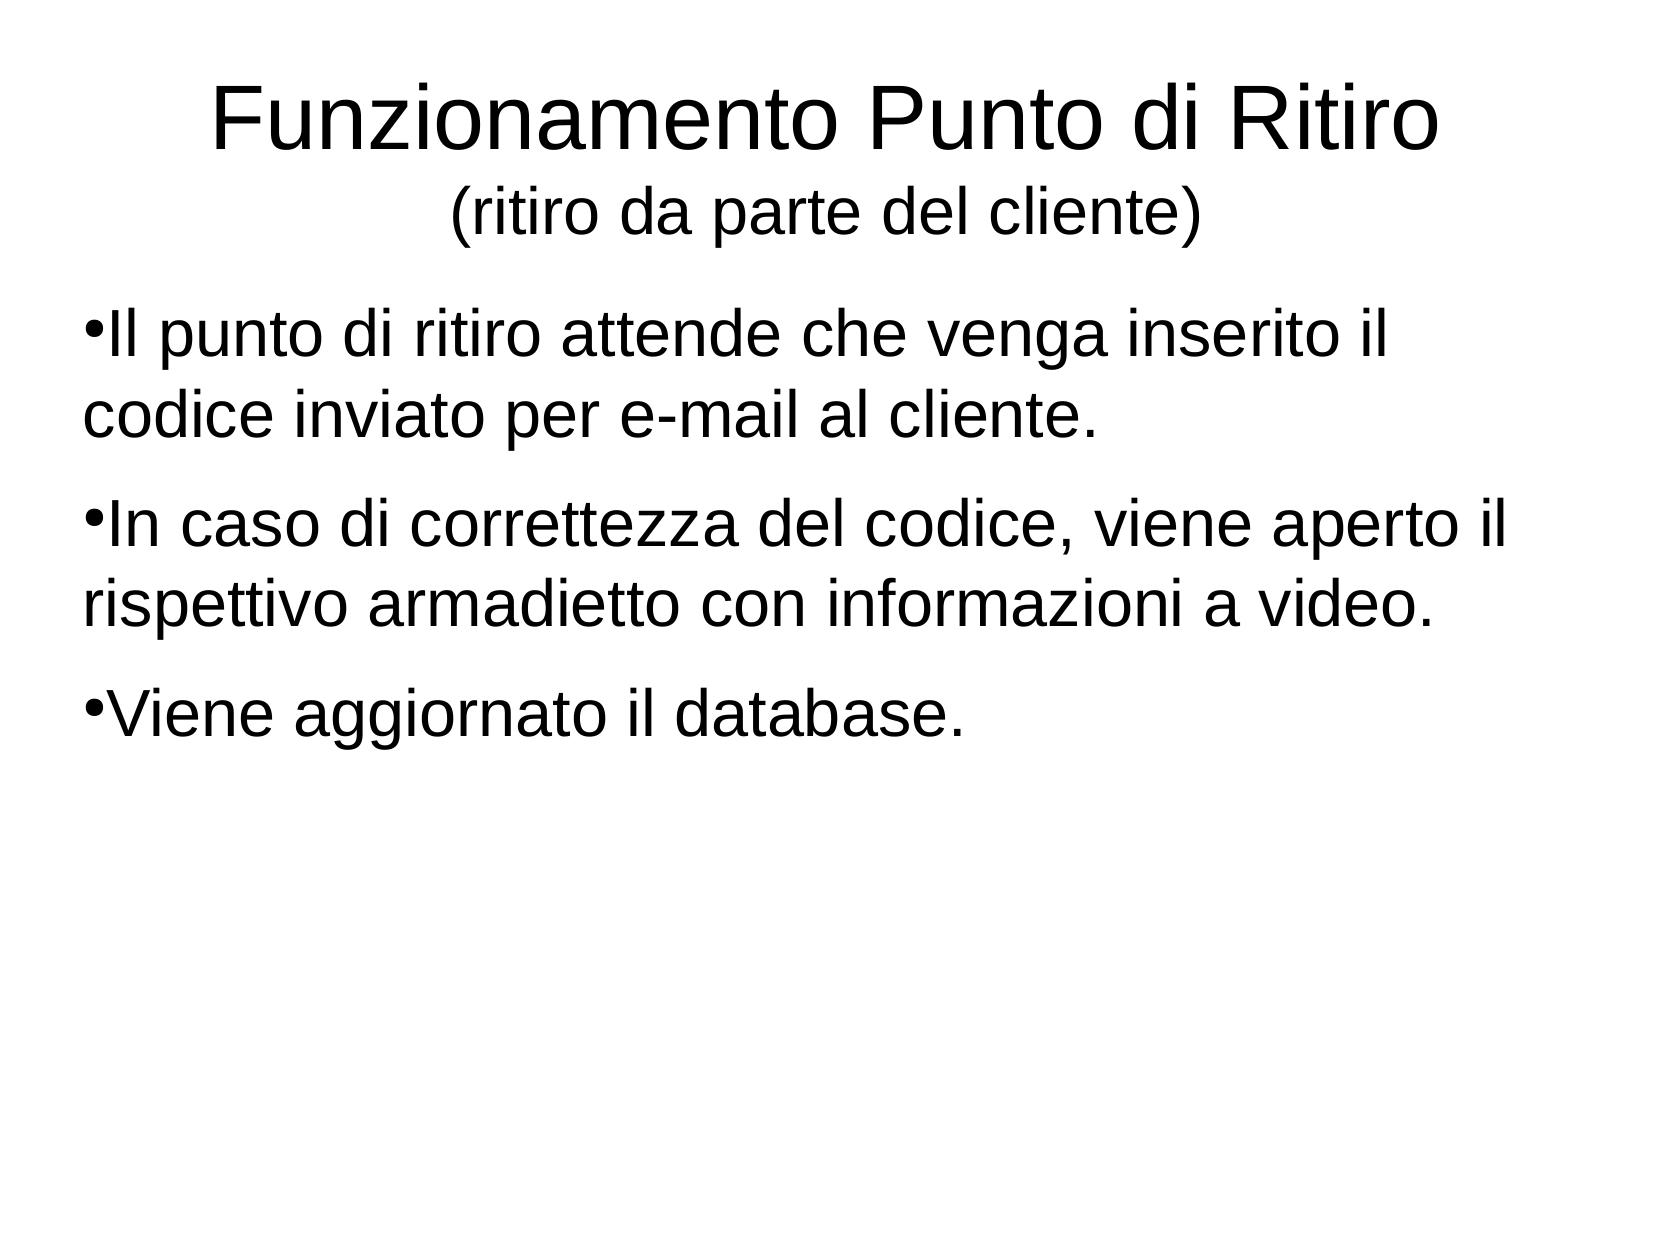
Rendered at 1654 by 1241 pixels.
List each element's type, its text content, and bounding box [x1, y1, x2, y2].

list Il punto di ritiro attende che venga inserito il codice inviato per e-mail al cliente. In caso di correttezza del codice, viene aperto il rispettivo armadietto con informazioni a video. Viene aggiornato il database. [82, 290, 1571, 1010]
title Funzionamento Punto di Ritiro (ritiro da parte del cliente) [82, 49, 1571, 257]
